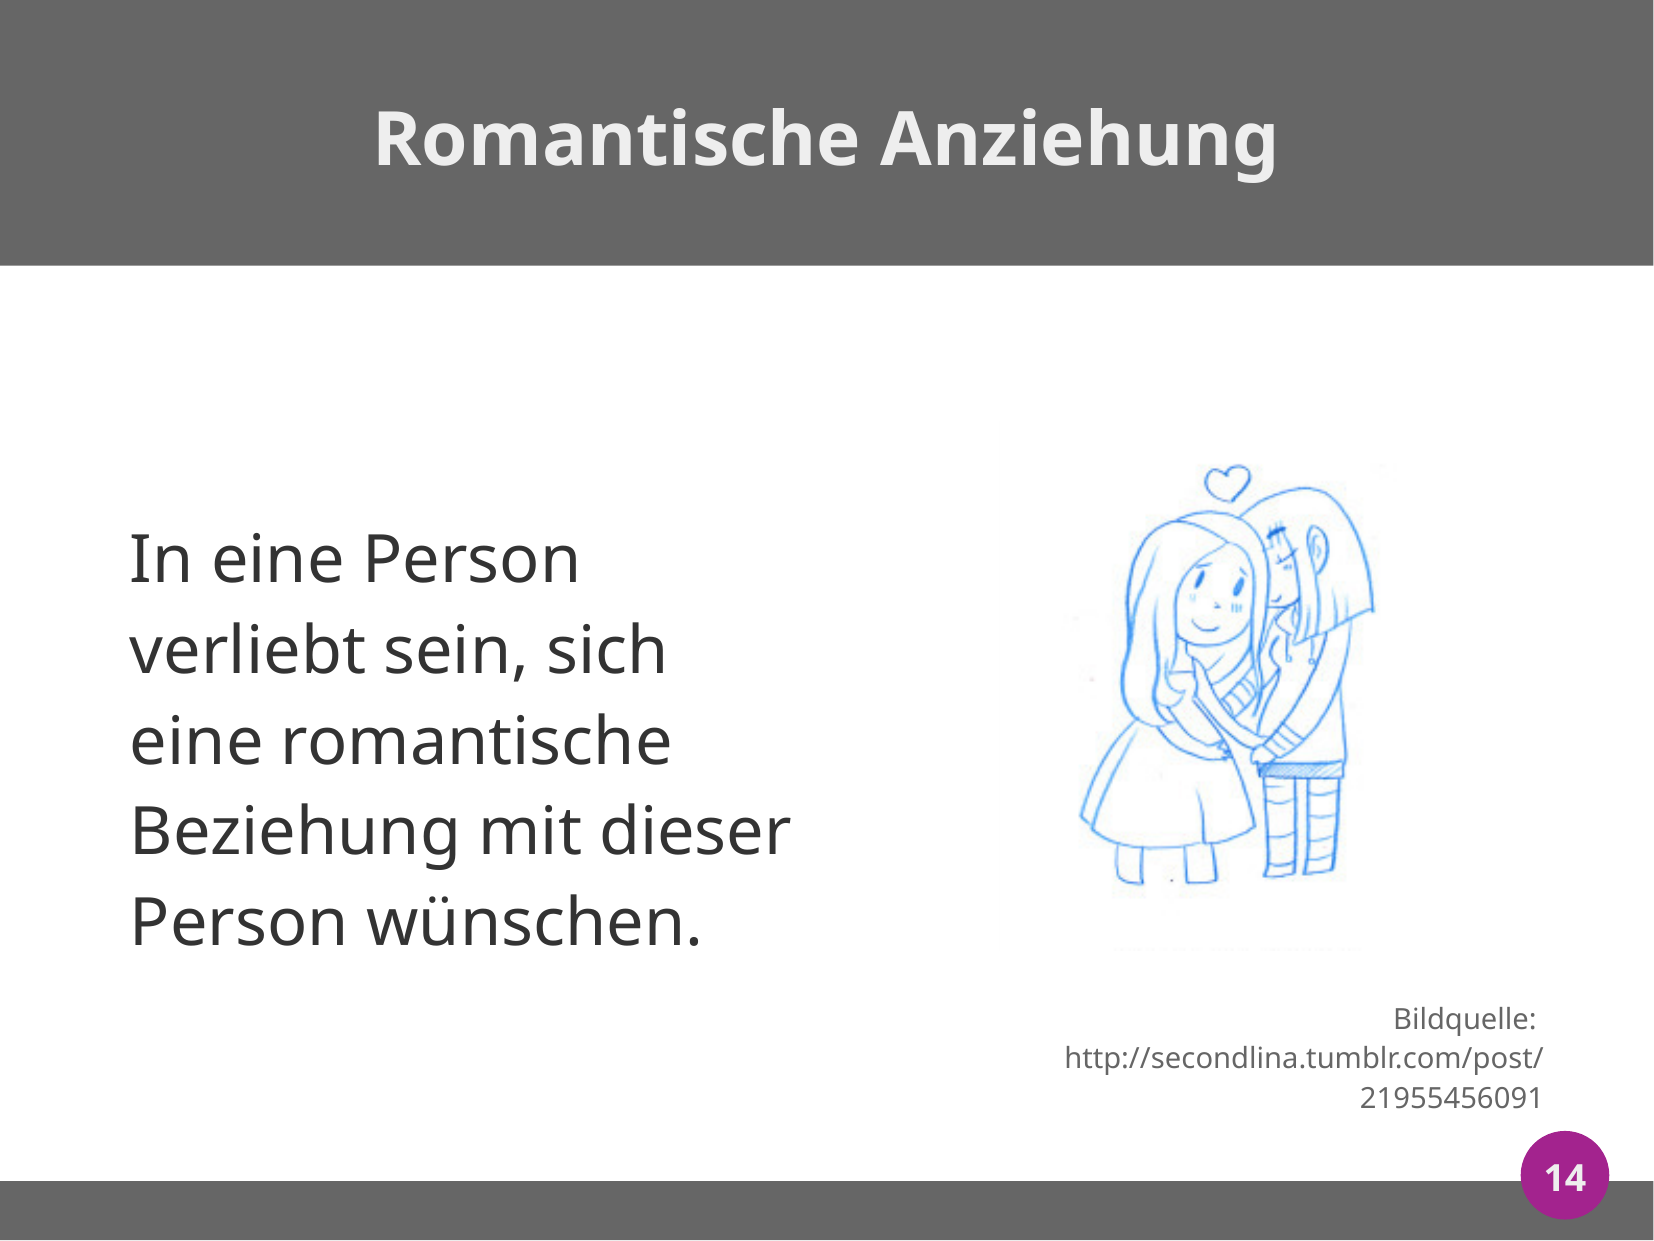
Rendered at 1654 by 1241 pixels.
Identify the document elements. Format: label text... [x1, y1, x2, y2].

list In eine Person verliebt sein, sich eine romantische Beziehung mit dieser Person wünschen. [59, 324, 809, 1152]
text_box Bildquelle: http://secondlina.tumblr.com/post/21955456091 [919, 990, 1560, 1099]
picture [998, 421, 1495, 951]
title Romantische Anziehung [59, 11, 1595, 260]
